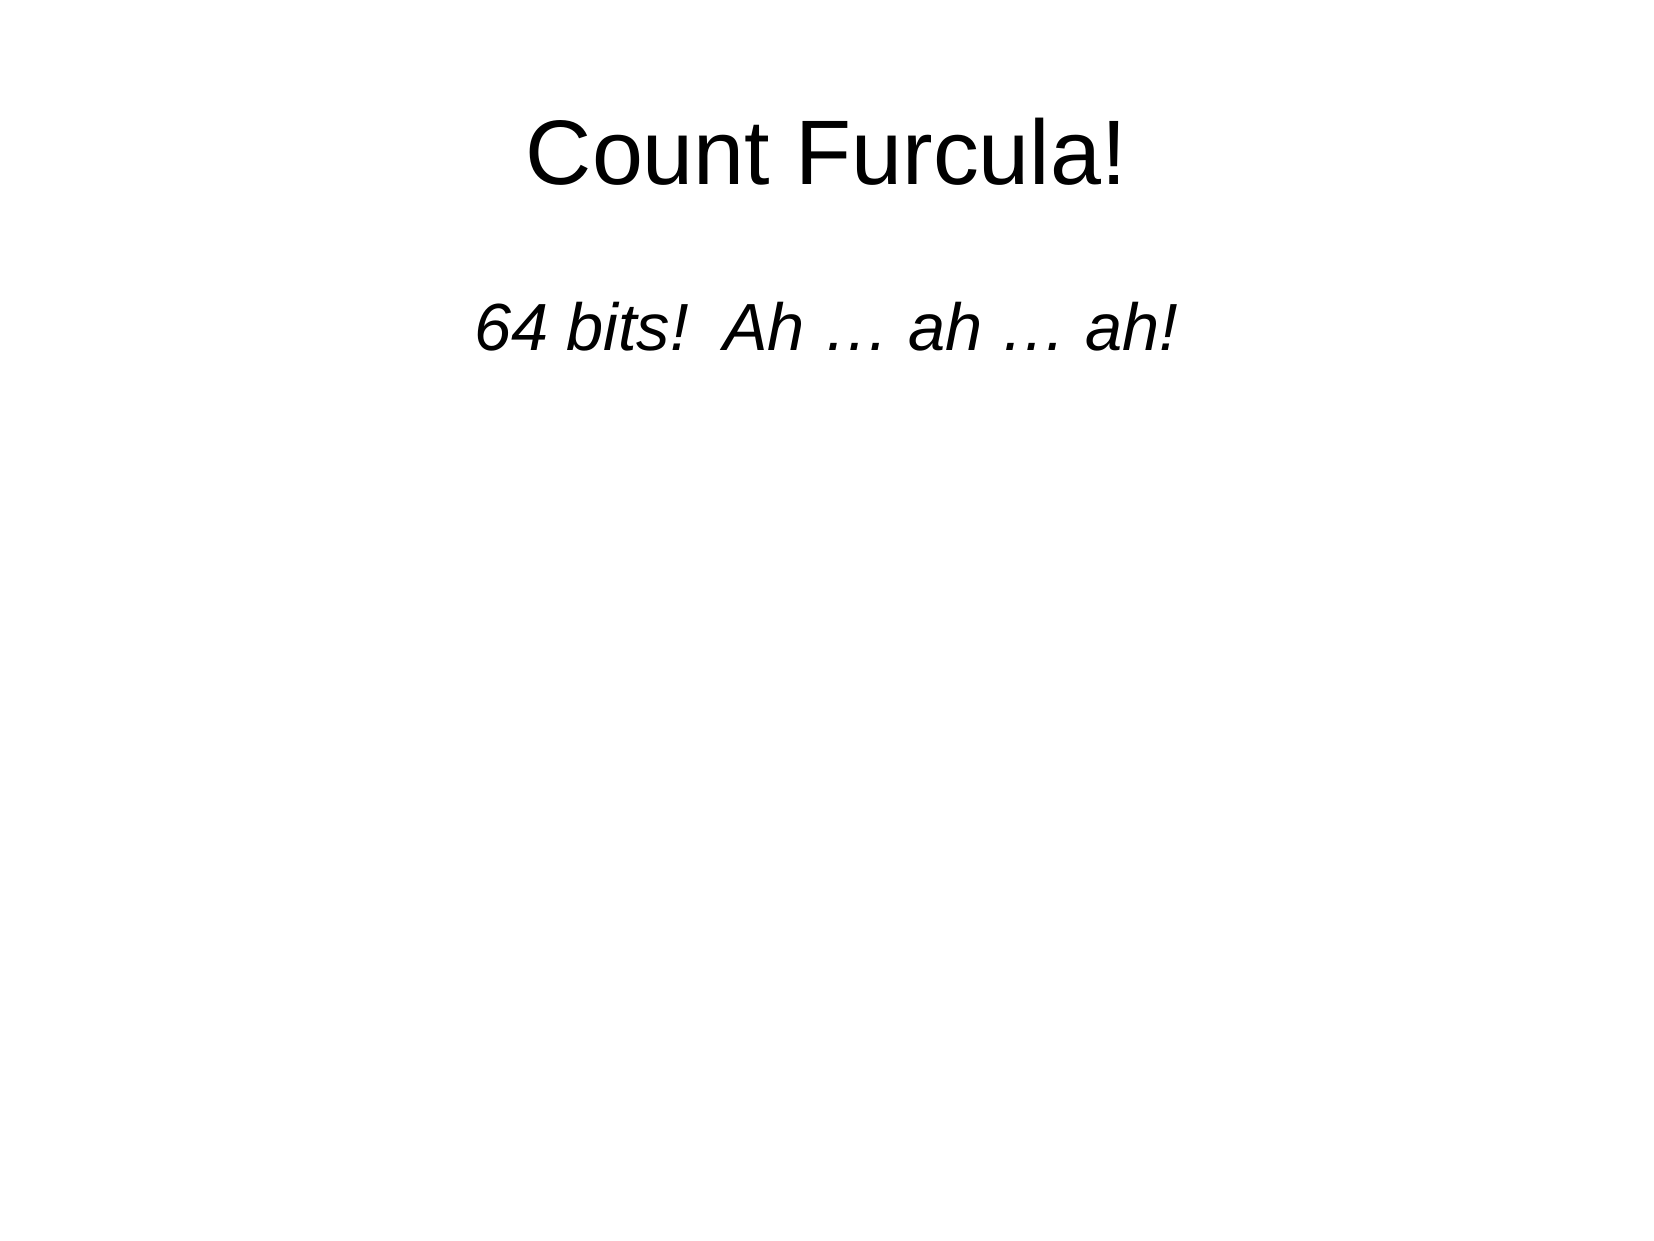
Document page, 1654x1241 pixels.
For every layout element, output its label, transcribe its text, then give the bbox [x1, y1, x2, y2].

list 64 bits! Ah … ah … ah! [82, 290, 1571, 1010]
title Count Furcula! [82, 49, 1571, 257]
